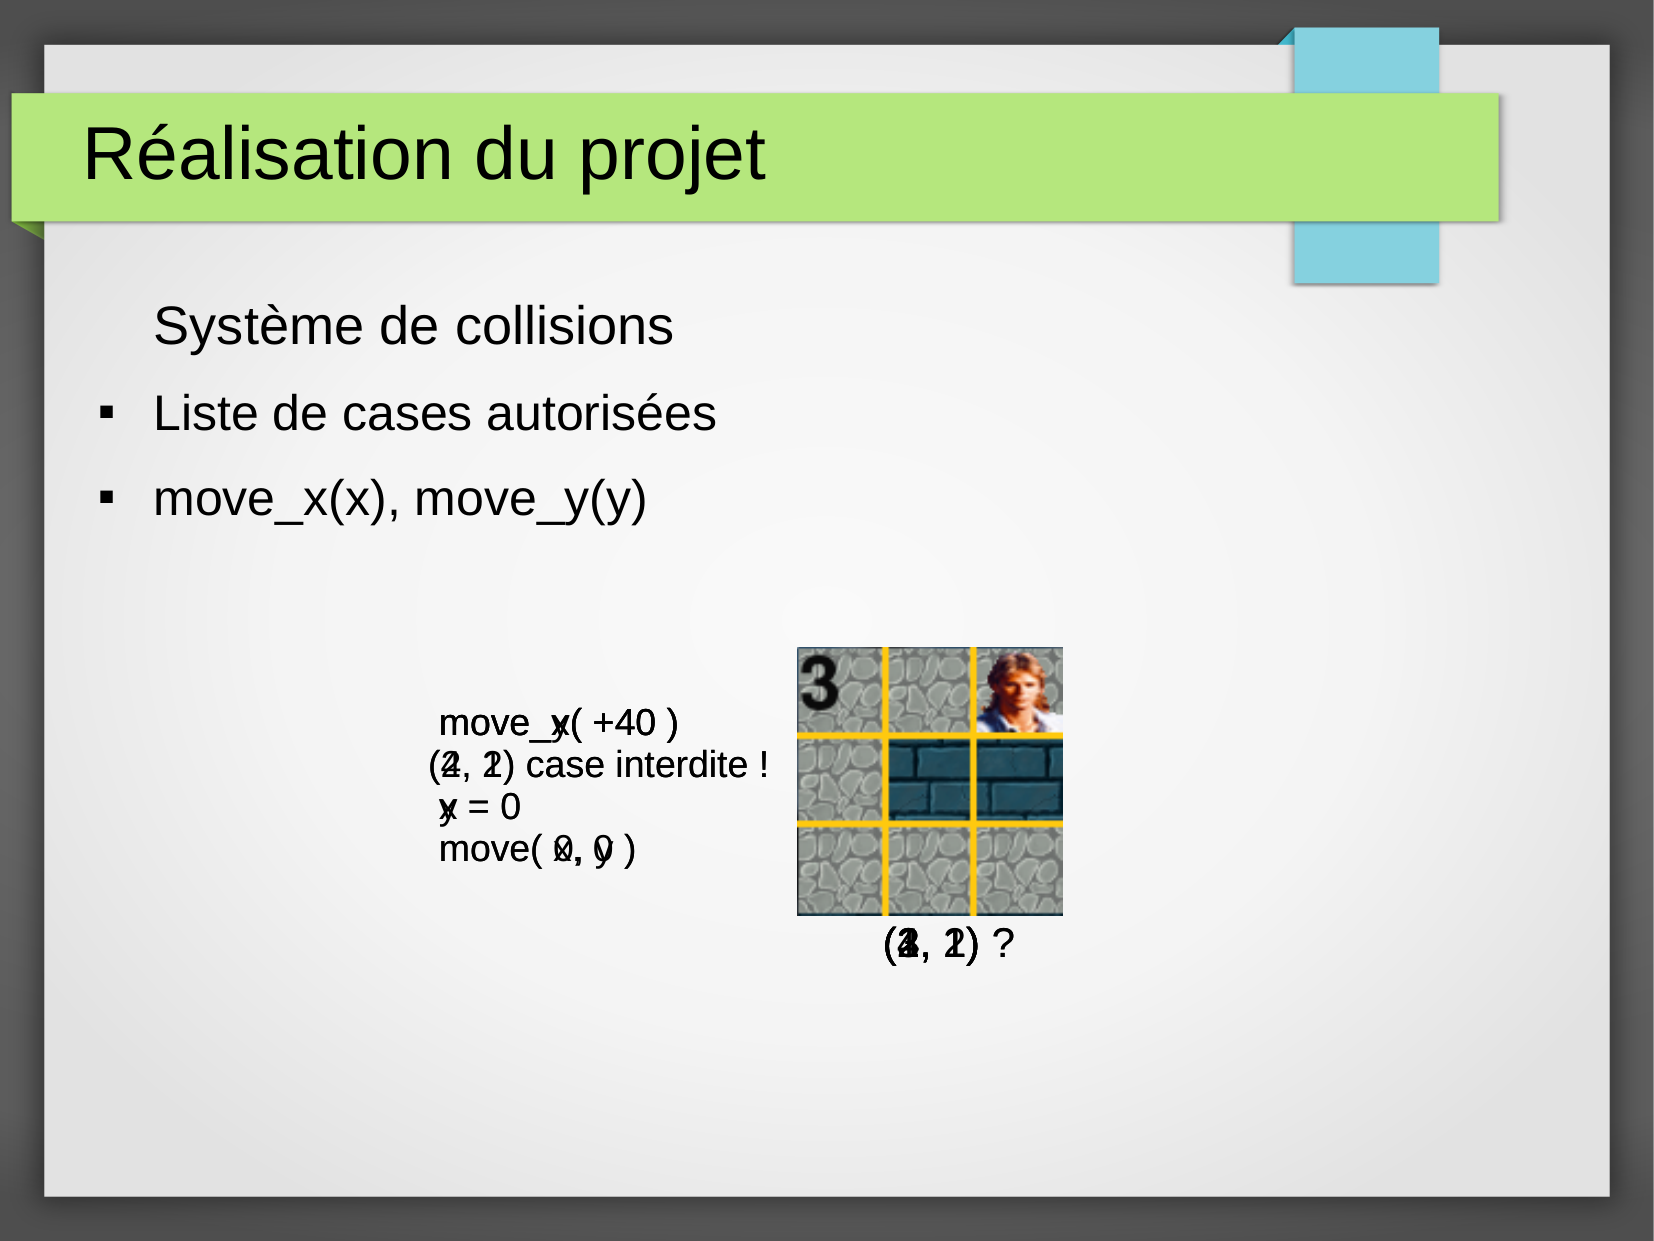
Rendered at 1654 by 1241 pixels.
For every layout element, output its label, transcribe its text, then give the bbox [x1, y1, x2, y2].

picture [0, 0, 1654, 1241]
text_box move_x( +40 ) (4, 1) case interdite ! x = 0 move( x, 0 ) [413, 694, 797, 878]
text_box (4, 1) ? [868, 912, 1046, 975]
list Système de collisions Liste de cases autorisées move_x(x), move_y(y) [82, 295, 1571, 1015]
title Réalisation du projet [82, 94, 1264, 213]
